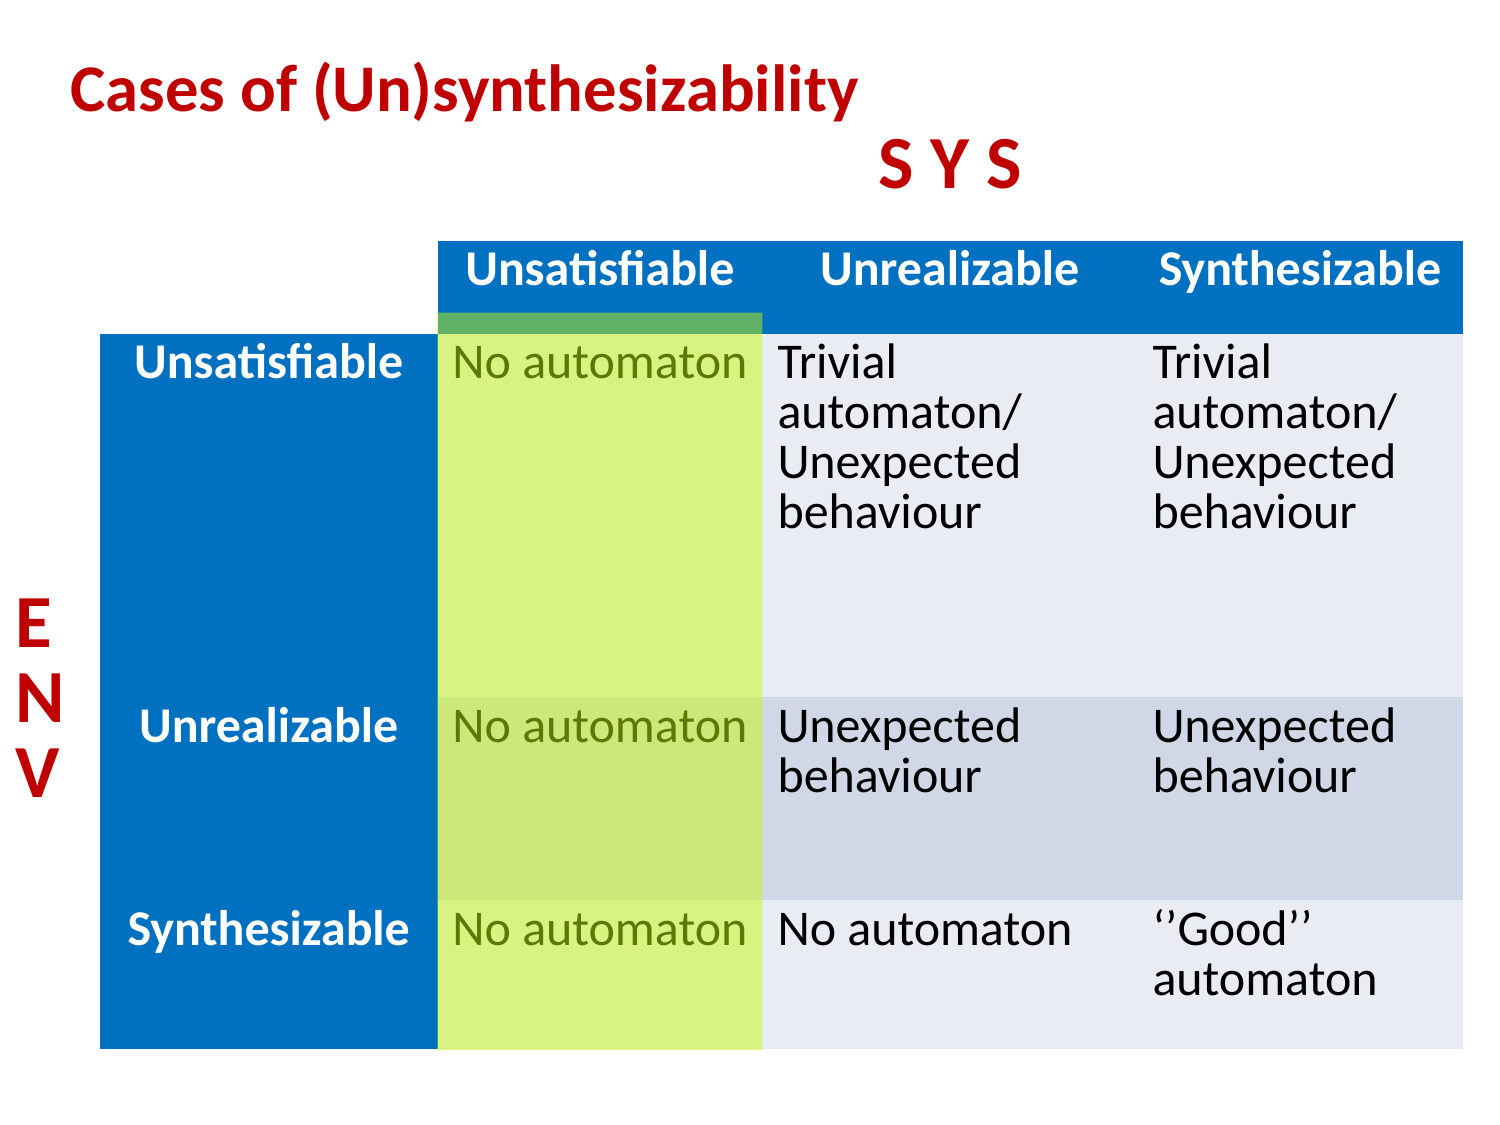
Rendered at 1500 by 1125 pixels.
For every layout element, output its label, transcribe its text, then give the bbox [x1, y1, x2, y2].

table_cell Synthesizable [100, 900, 437, 1049]
table_cell ‘’Good’’ automaton [1138, 900, 1463, 1049]
table_cell Unsatisfiable [100, 334, 437, 697]
table_cell Unexpected behaviour [763, 697, 1138, 900]
table_cell Synthesizable [1138, 241, 1463, 334]
table_cell Unexpected behaviour [1138, 697, 1463, 900]
table_cell Trivial automaton/ Unexpected behaviour [1138, 334, 1463, 697]
table_header [100, 133, 438, 241]
table_header [0, 125, 100, 241]
table_cell [0, 241, 100, 334]
text_box Cases of (Un)synthesizability [55, 37, 875, 133]
table_cell Trivial automaton/ Unexpected behaviour [763, 334, 1138, 697]
table_cell Unsatisfiable [438, 241, 763, 312]
table_cell Unrealizable [763, 241, 1138, 334]
text_box [437, 312, 763, 1051]
table_cell [0, 900, 100, 1049]
table_cell ENV [0, 334, 100, 900]
table_cell No automaton [763, 900, 1138, 1049]
table_cell Unrealizable [100, 697, 437, 900]
table_header S Y S [438, 125, 1463, 241]
table_cell [100, 241, 438, 334]
